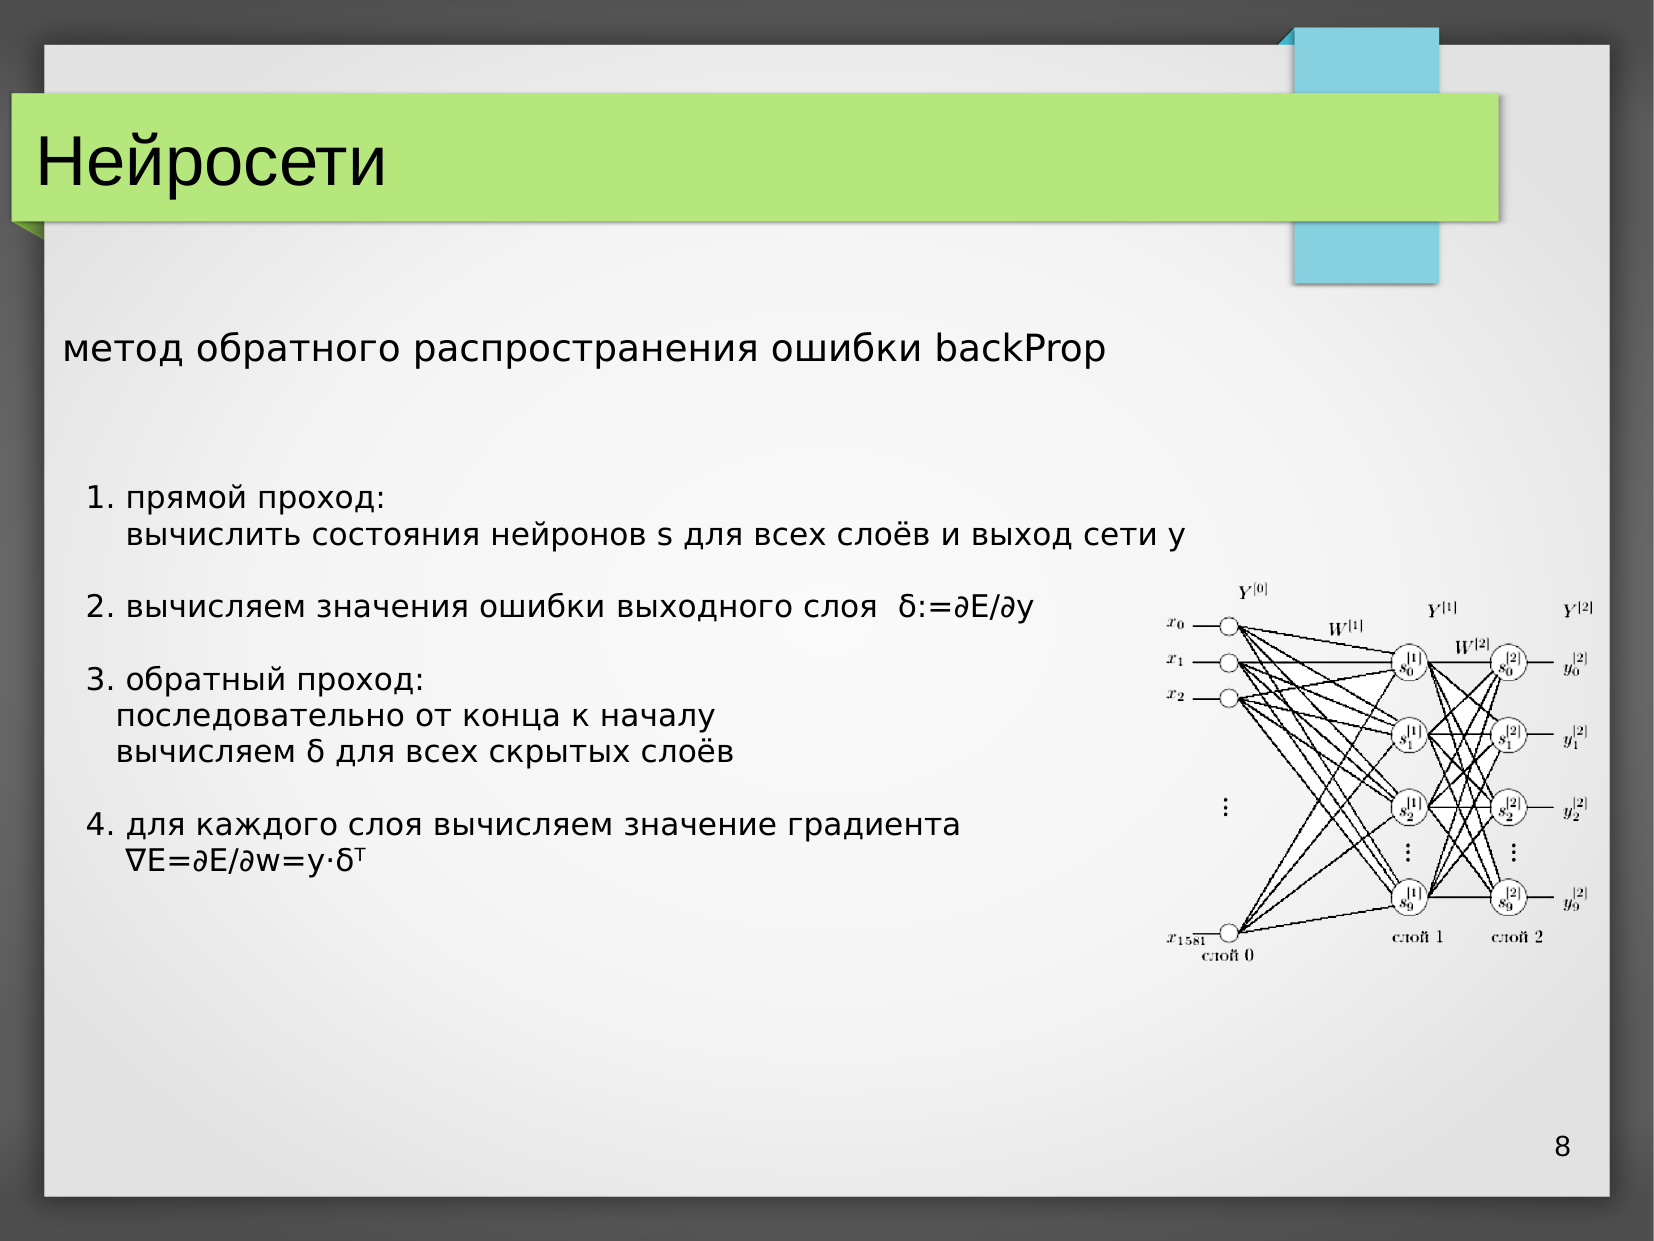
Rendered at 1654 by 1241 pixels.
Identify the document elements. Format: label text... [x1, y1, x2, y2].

text_box 1. прямой проход: вычислить состояния нейронов s для всех слоёв и выход сети y 2. вычисляем значения ошибки выходного слоя δ:=∂E/∂y 3. обратный проход: последовательно от конца к началу вычисляем δ для всех скрытых слоёв 4. для каждого слоя вычисляем значение градиента ∇E=∂E/∂w=y⋅δT [70, 472, 1205, 923]
title Нейросети [35, 121, 1489, 201]
picture [0, 0, 1654, 1241]
text_box метод обратного распространения ошибки backProp [47, 318, 1470, 378]
